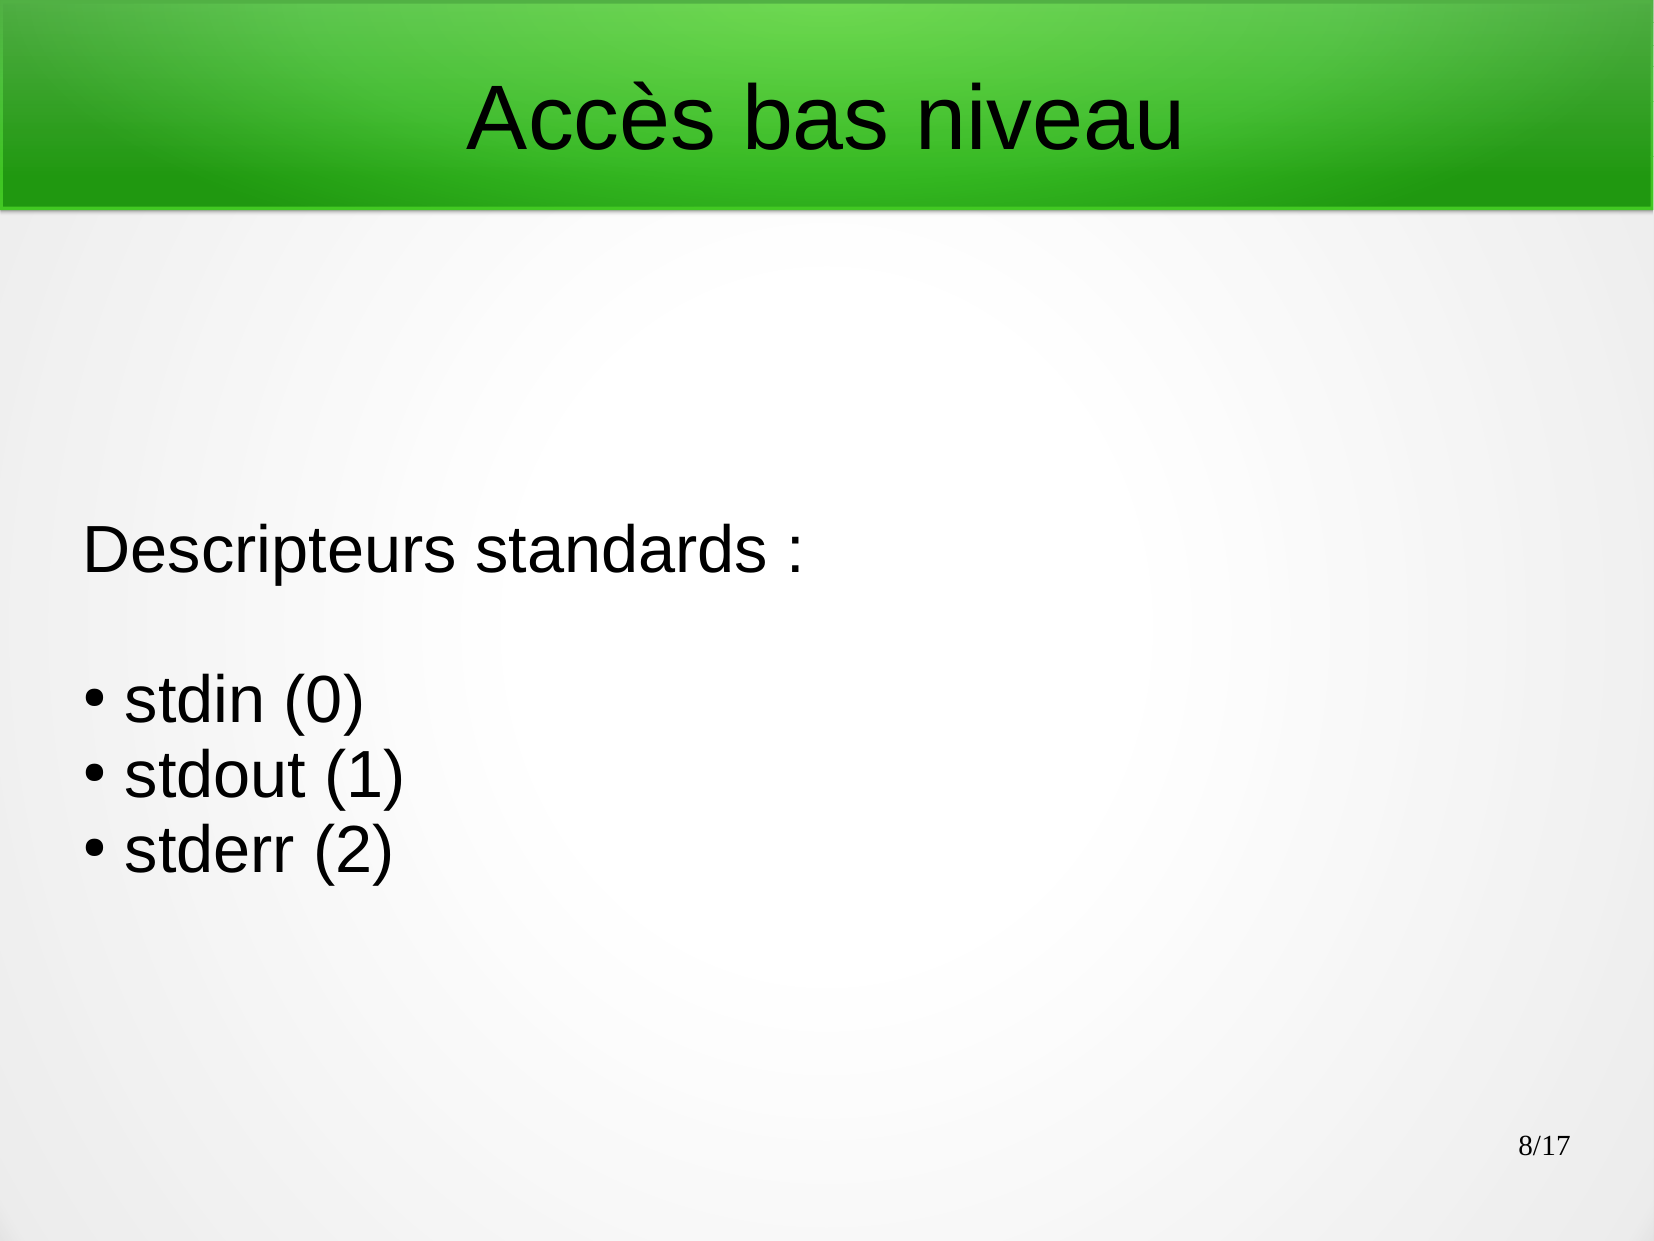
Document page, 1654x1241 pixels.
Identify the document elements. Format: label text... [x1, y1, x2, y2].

subtitle Descripteurs standards : stdin (0) stdout (1) stderr (2) [82, 297, 1571, 1102]
title Accès bas niveau [82, 47, 1571, 189]
